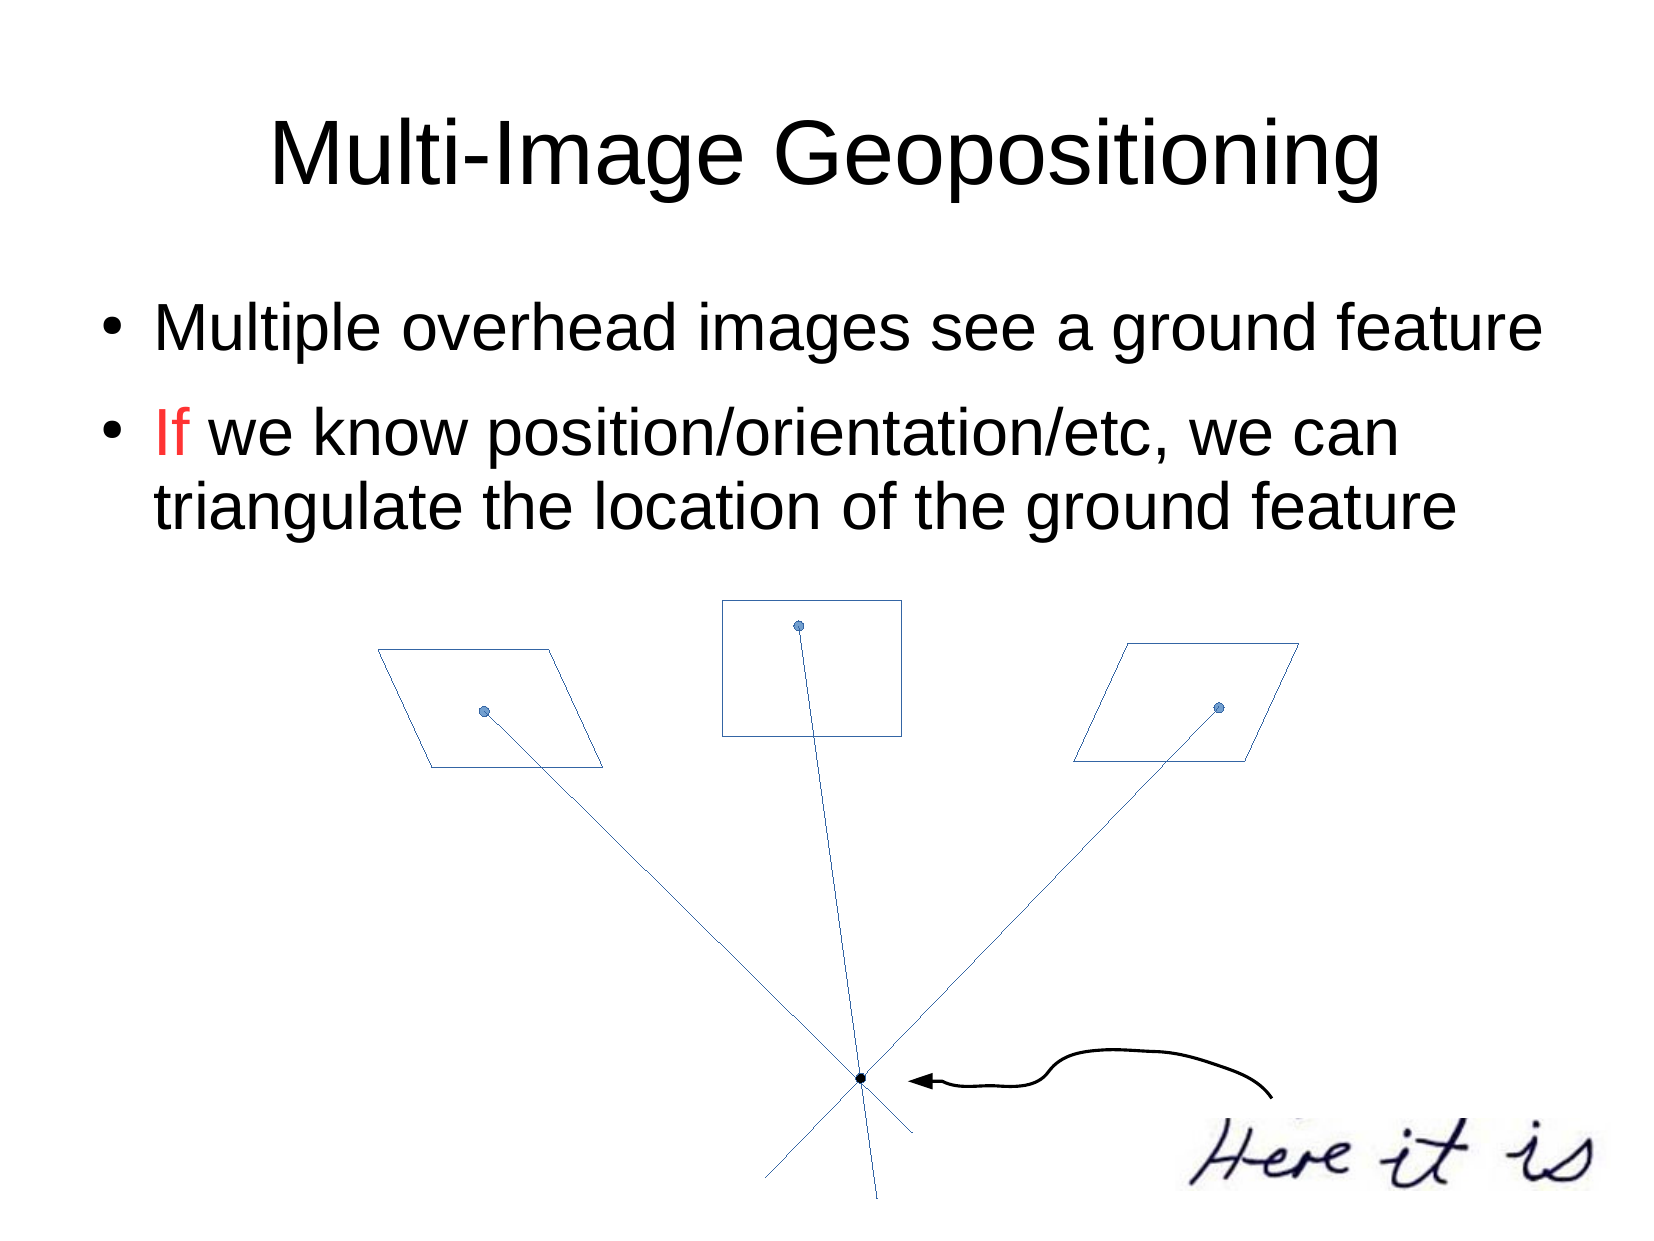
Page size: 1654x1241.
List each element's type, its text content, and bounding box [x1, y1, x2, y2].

text_box [1213, 702, 1225, 713]
text_box [855, 1073, 866, 1084]
text_box [479, 706, 490, 717]
list Multiple overhead images see a ground feature If we know position/orientation/etc, we can triangulate the location of the ground feature [82, 290, 1571, 601]
title Multi-Image Geopositioning [82, 49, 1571, 257]
picture [1174, 1118, 1611, 1191]
text_box [793, 620, 804, 631]
